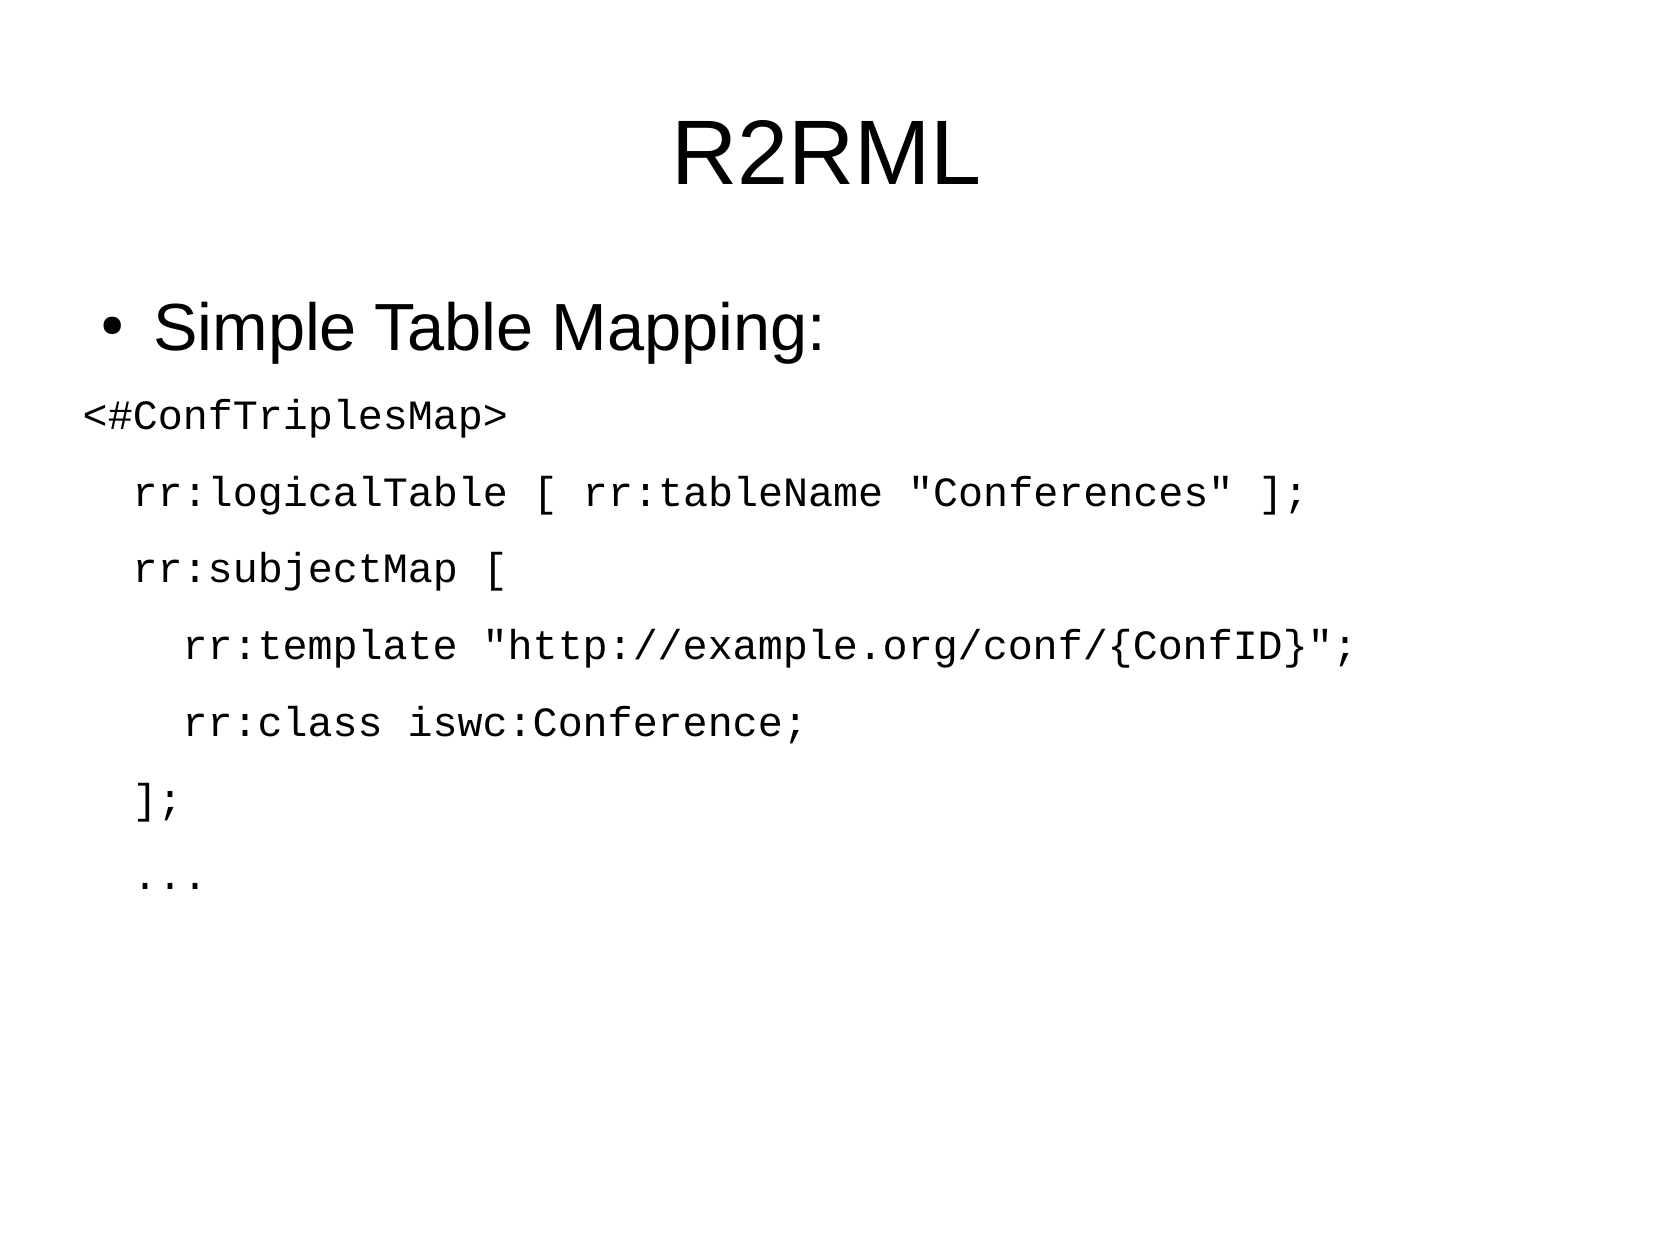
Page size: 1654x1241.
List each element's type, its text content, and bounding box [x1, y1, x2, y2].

title R2RML [82, 49, 1571, 257]
list Simple Table Mapping: <#ConfTriplesMap> rr:logicalTable [ rr:tableName "Conferences" ]; rr:subjectMap [ rr:template "http://example.org/conf/{ConfID}"; rr:class iswc:Conference; ]; ... [82, 290, 1571, 1109]
